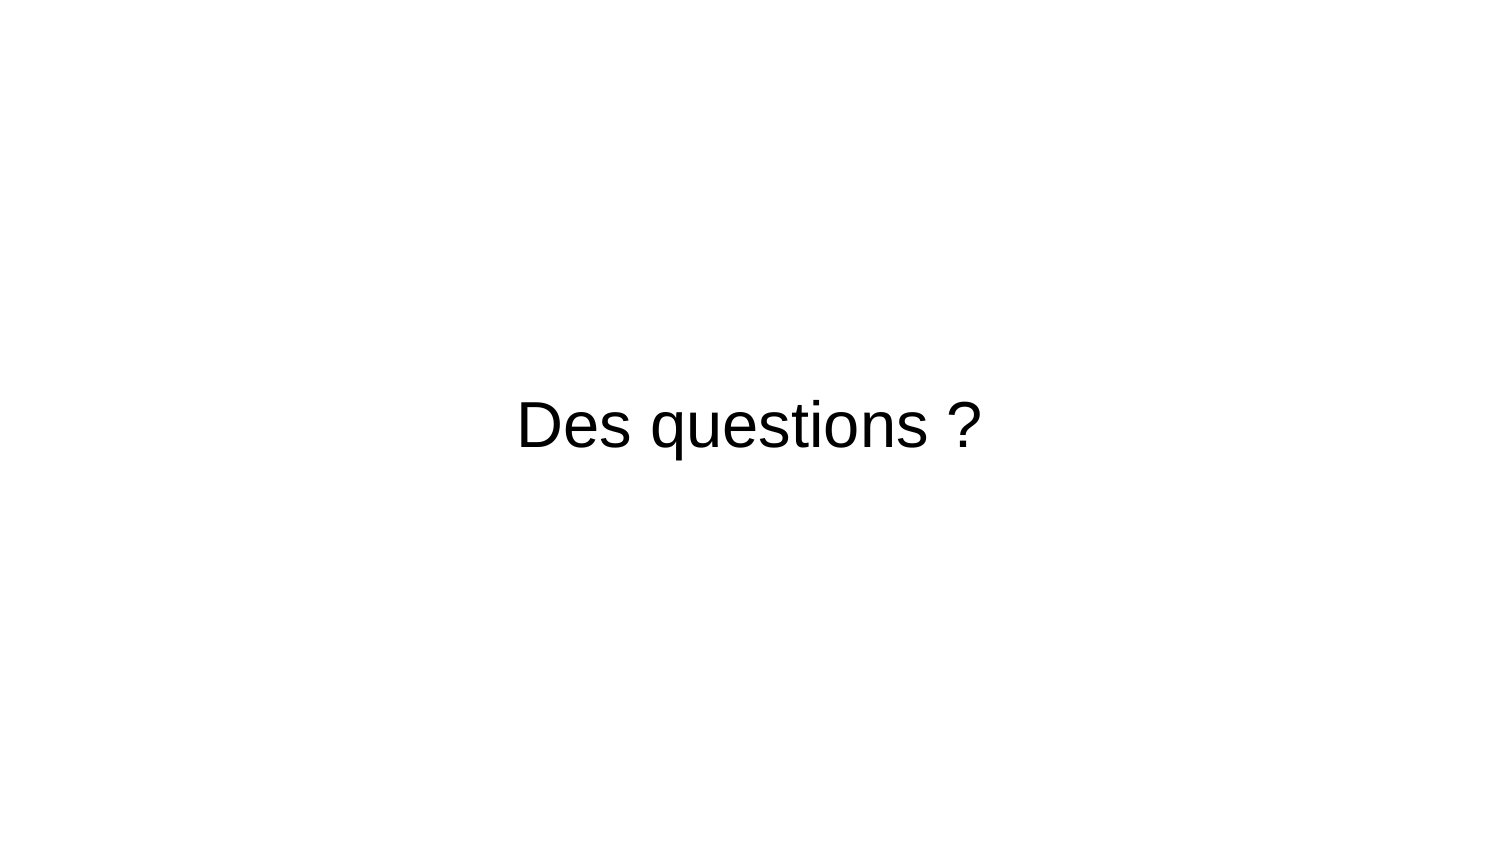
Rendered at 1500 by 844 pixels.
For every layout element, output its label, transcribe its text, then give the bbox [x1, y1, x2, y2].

title Des questions ? [51, 348, 1449, 496]
